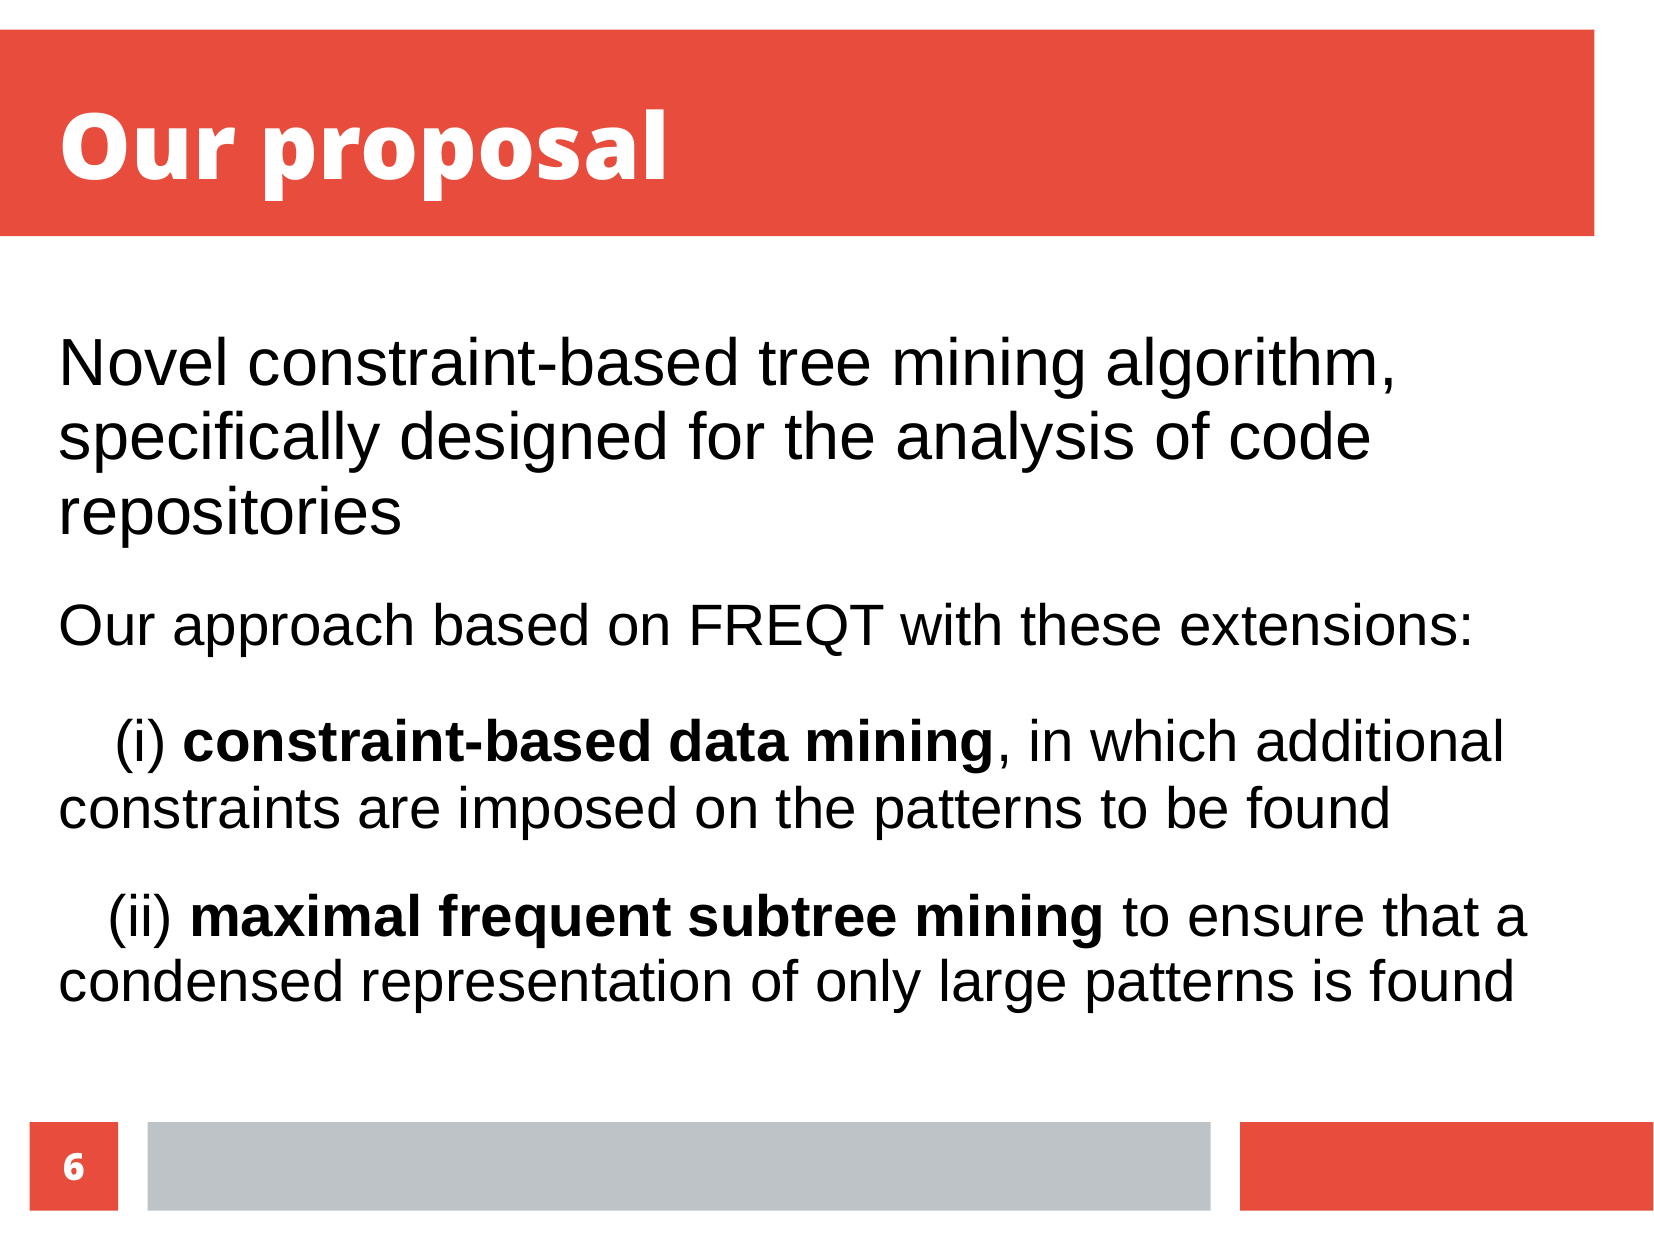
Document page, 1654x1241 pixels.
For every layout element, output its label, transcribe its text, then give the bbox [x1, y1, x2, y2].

title Our proposal [59, 59, 1595, 207]
list Novel constraint-based tree mining algorithm, specifically designed for the analysis of code repositories Our approach based on FREQT with these extensions: (i) constraint-based data mining, in which additional constraints are imposed on the patterns to be found (ii) maximal frequent subtree mining to ensure that a condensed representation of only large patterns is found [59, 324, 1565, 1093]
